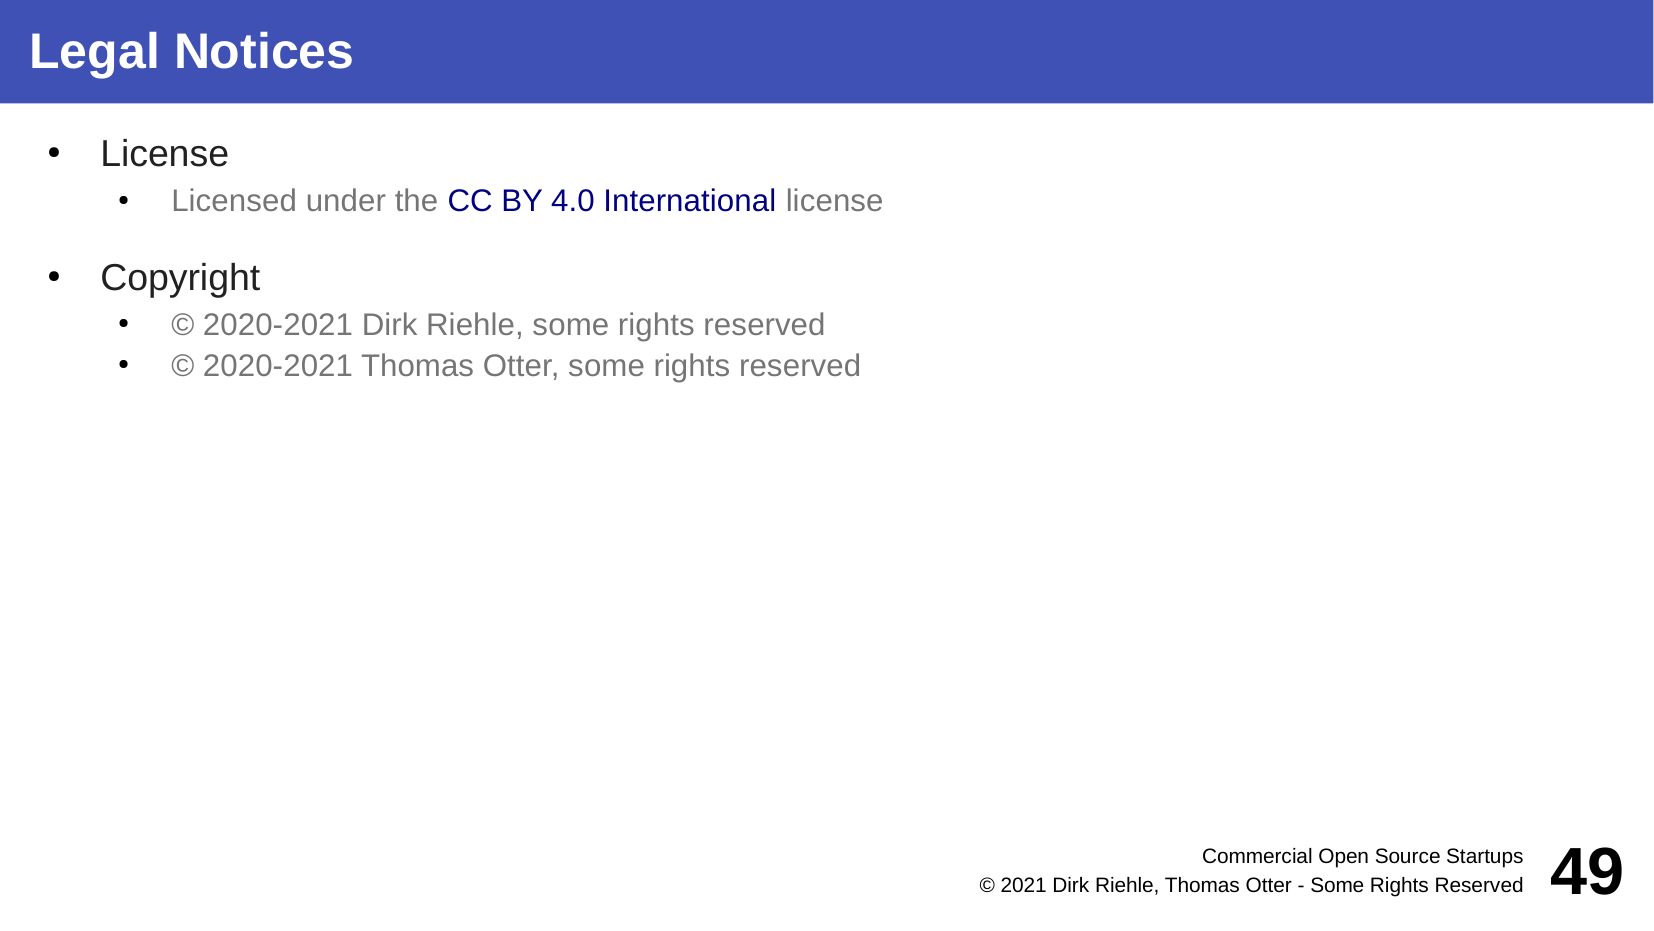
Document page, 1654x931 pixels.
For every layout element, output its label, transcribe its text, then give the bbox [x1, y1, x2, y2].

title Legal Notices [0, 0, 1654, 104]
list License Licensed under the CC BY 4.0 International license Copyright © 2020-2021 Dirk Riehle, some rights reserved © 2020-2021 Thomas Otter, some rights reserved [29, 132, 1625, 813]
